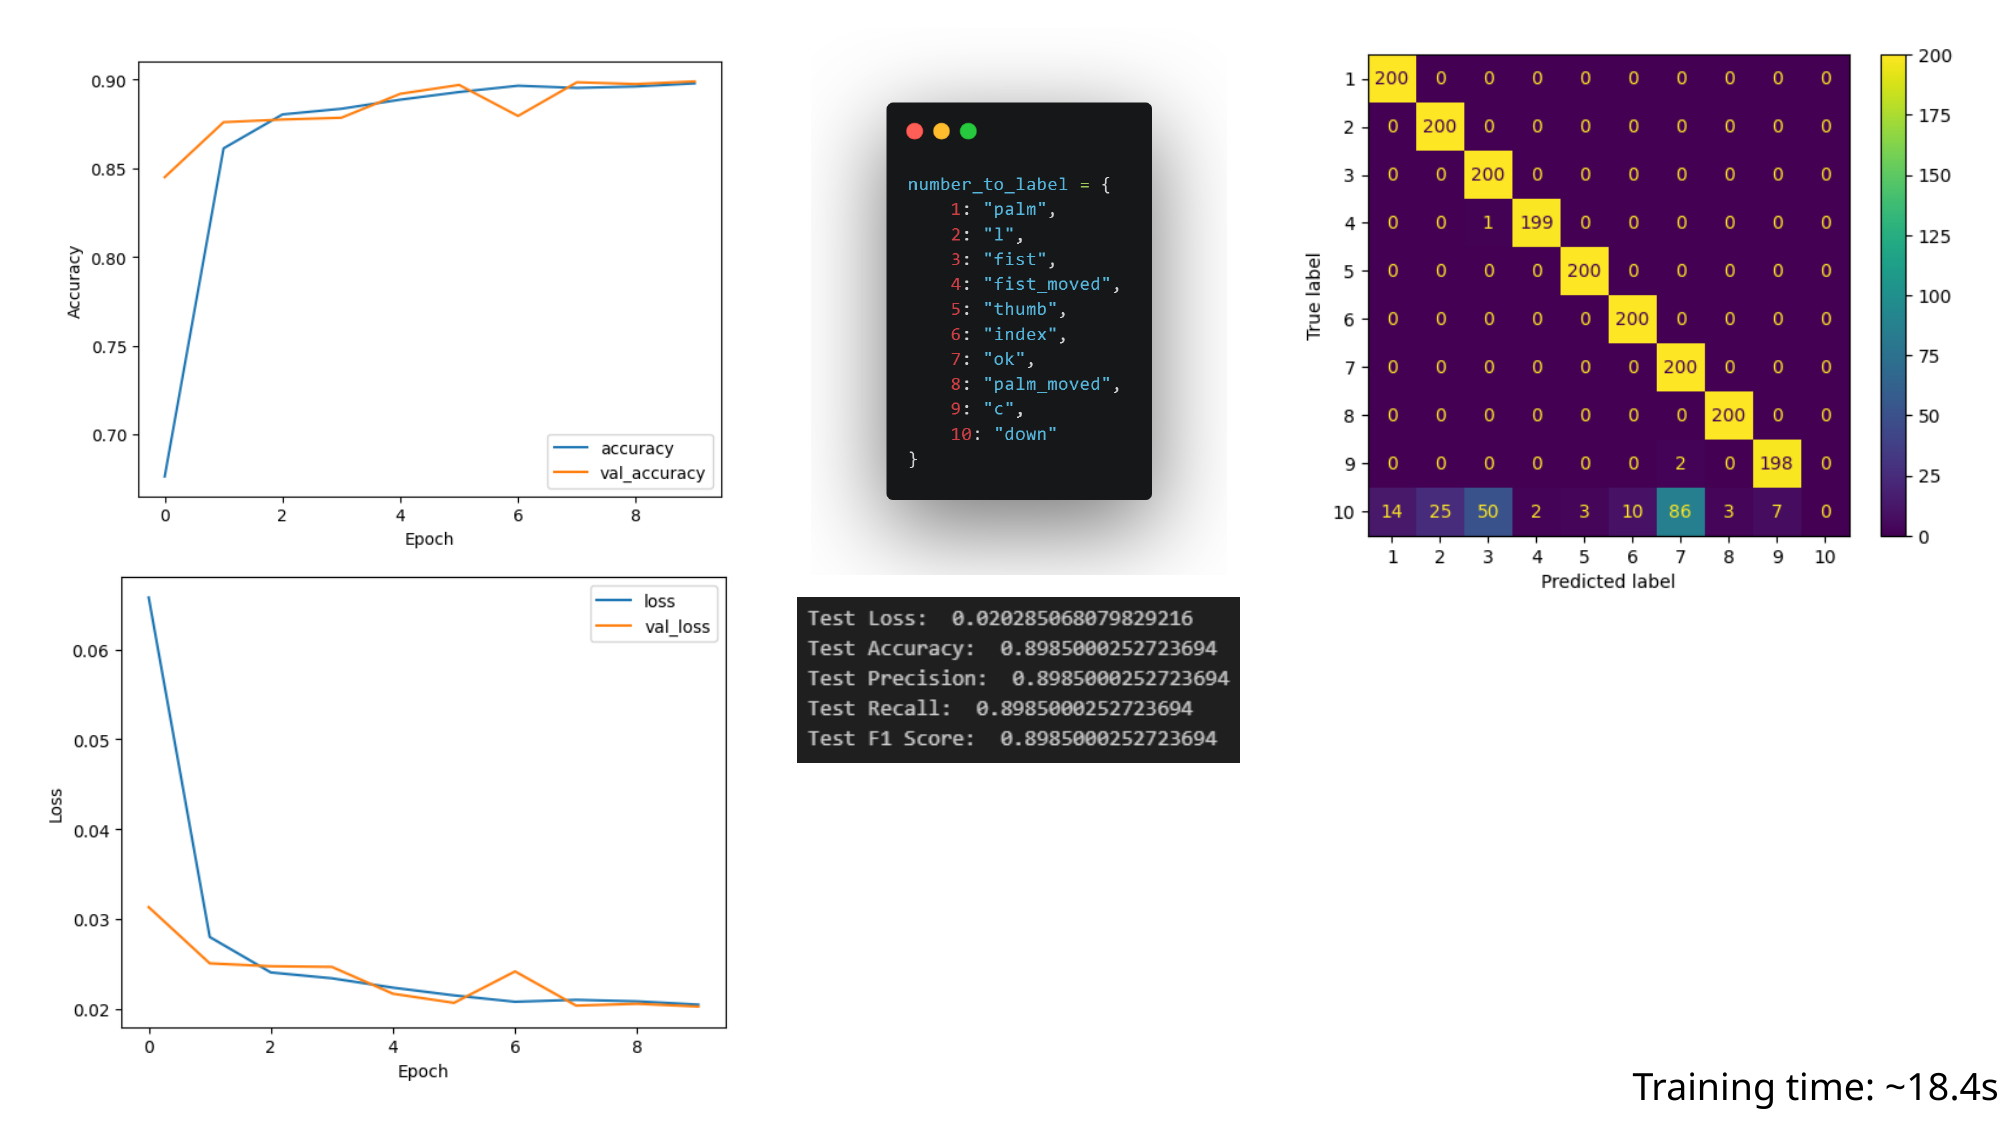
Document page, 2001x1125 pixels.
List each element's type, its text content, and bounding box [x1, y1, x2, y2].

picture [36, 566, 738, 1092]
picture [56, 51, 733, 559]
text_box Training time: ~18.4s [1617, 1054, 2000, 1116]
picture [811, 27, 1227, 575]
picture [797, 598, 1240, 763]
picture [1294, 35, 1964, 605]
